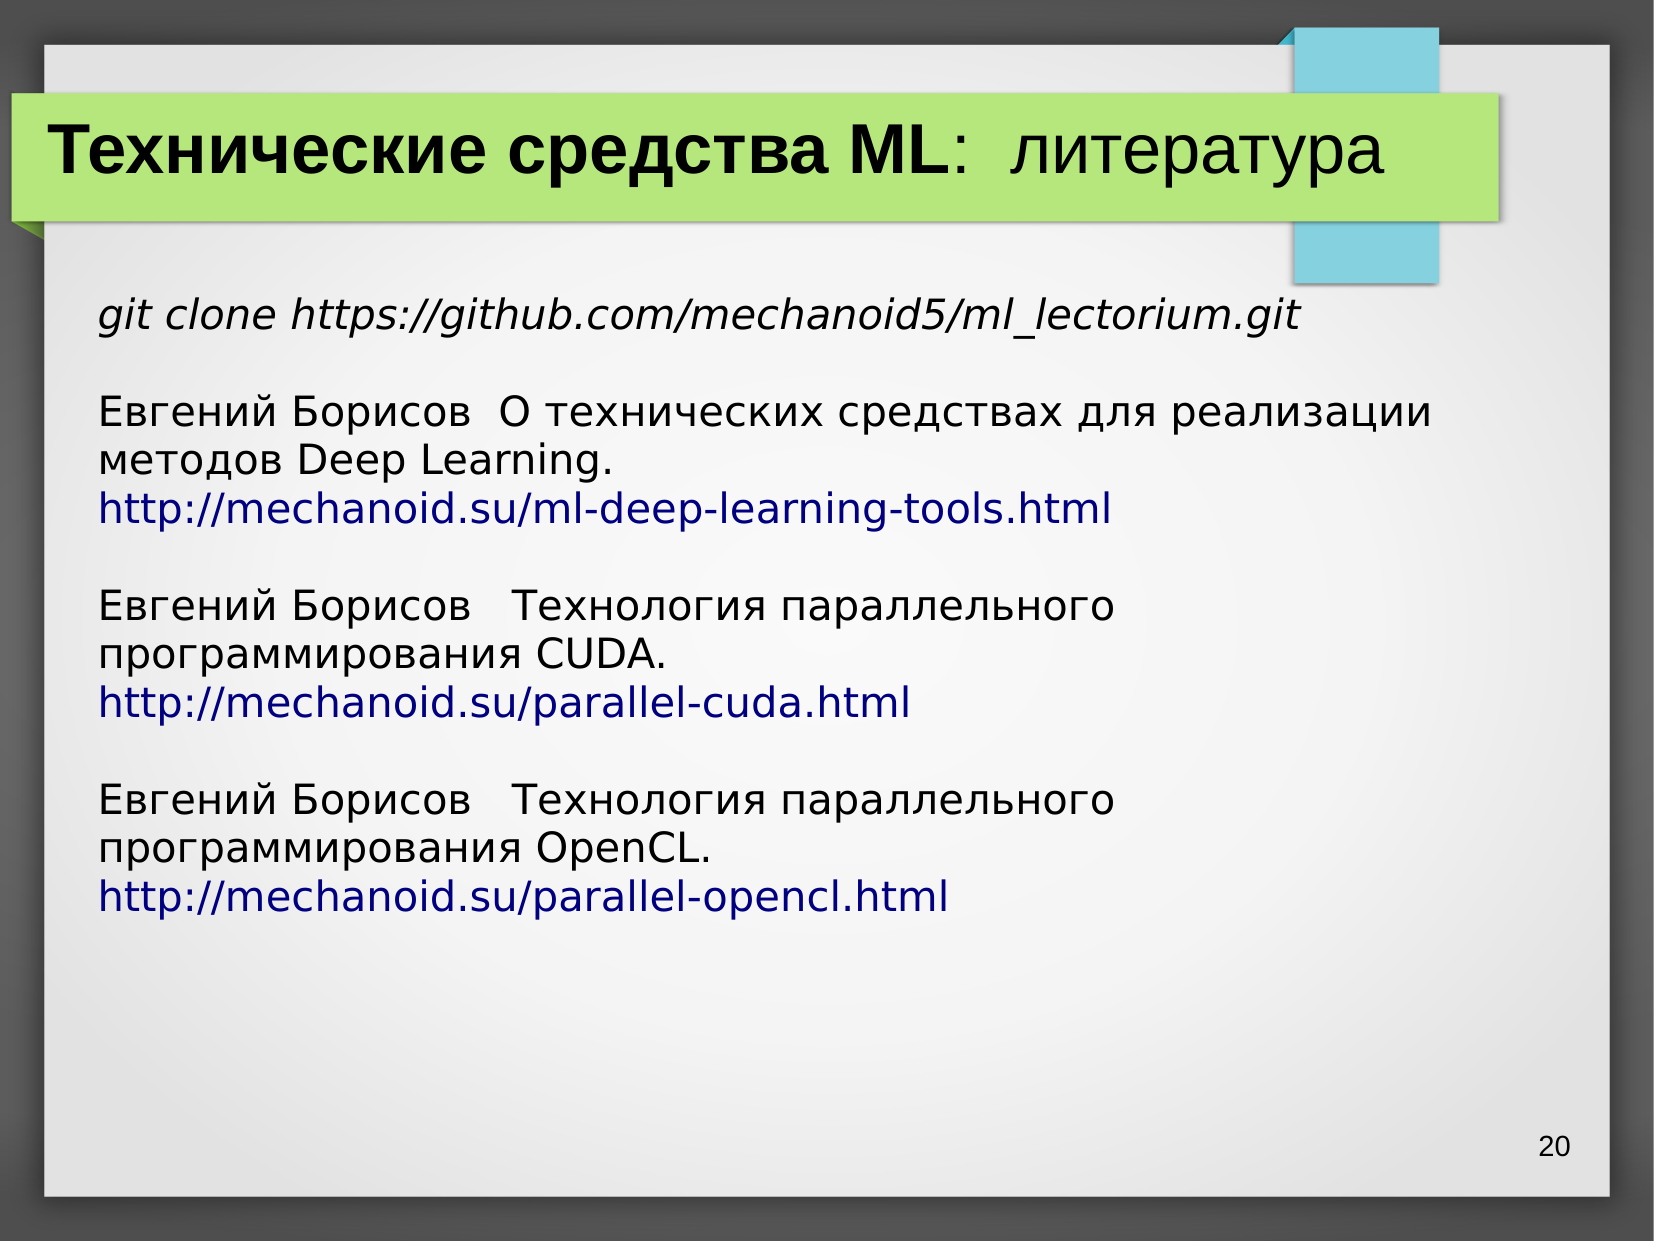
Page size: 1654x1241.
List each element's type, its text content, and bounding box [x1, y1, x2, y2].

text_box git clone https://github.com/mechanoid5/ml_lectorium.git Евгений Борисов О технических средствах для реализации методов Deep Learning. http://mechanoid.su/ml-deep-learning-tools.html Евгений Борисов Технология параллельного программирования CUDA. http://mechanoid.su/parallel-cuda.html Евгений Борисов Технология параллельного программирования OpenCL. http://mechanoid.su/parallel-opencl.html [82, 283, 1512, 1026]
picture [0, 0, 1654, 1241]
title Технические средства ML: литература [47, 96, 1536, 201]
